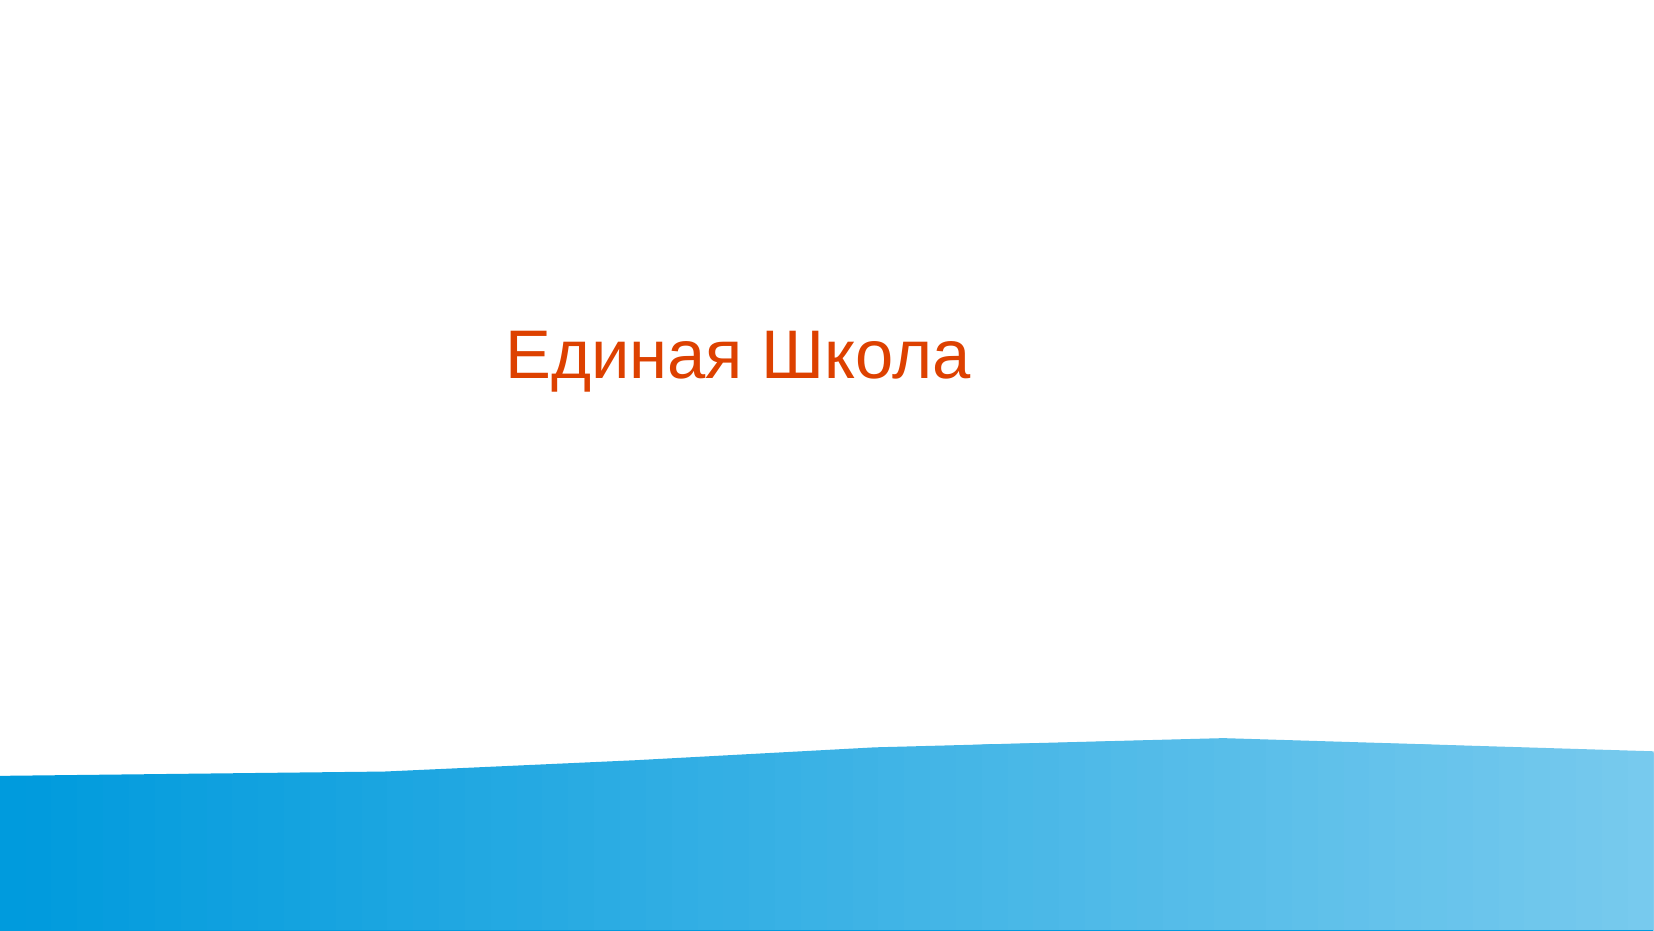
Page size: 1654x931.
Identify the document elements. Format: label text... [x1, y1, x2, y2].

title Единая Школа [0, 265, 1477, 443]
